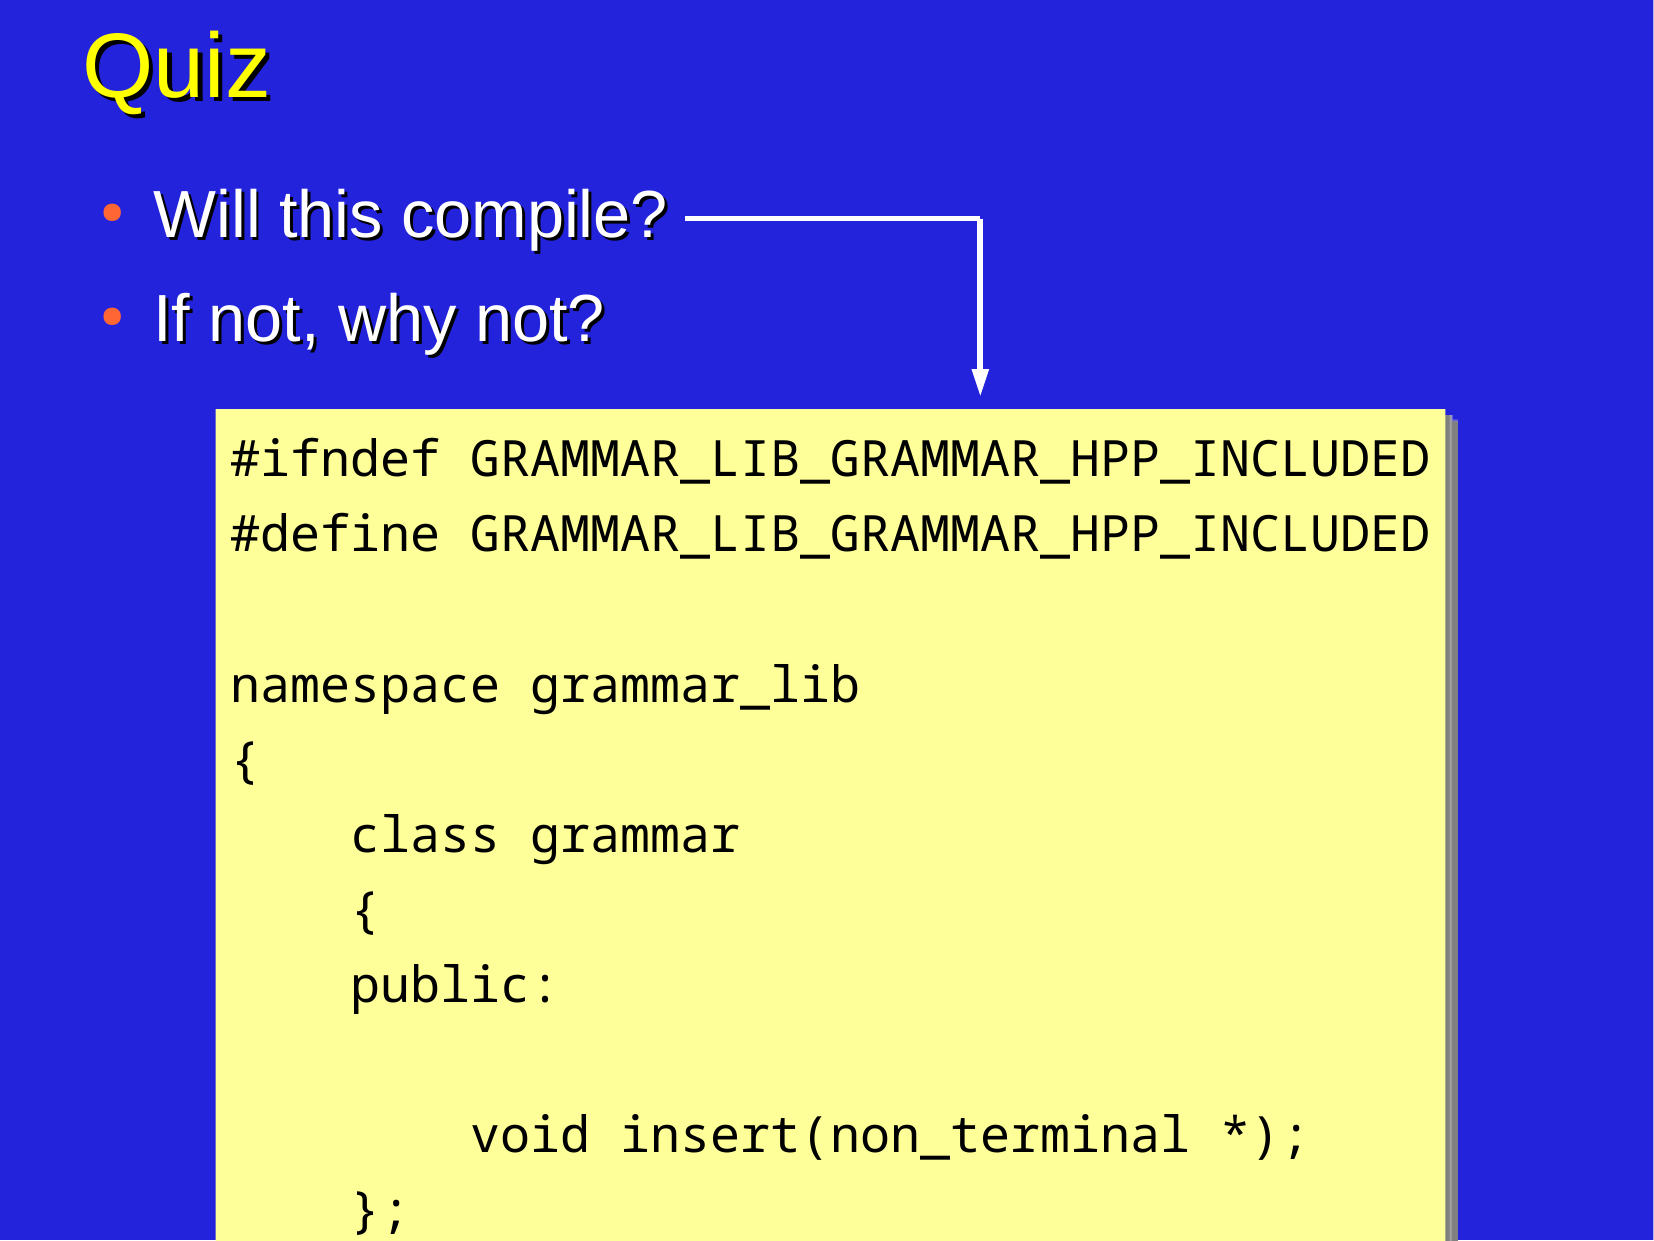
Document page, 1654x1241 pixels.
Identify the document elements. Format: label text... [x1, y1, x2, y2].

text_box #ifndef GRAMMAR_LIB_GRAMMAR_HPP_INCLUDED #define GRAMMAR_LIB_GRAMMAR_HPP_INCLUDED namespace grammar_lib { class grammar { public: void insert(non_terminal *); }; } #endif [215, 409, 1446, 1241]
title Quiz [82, 2, 1571, 130]
list Will this compile? If not, why not? [82, 177, 1571, 1182]
